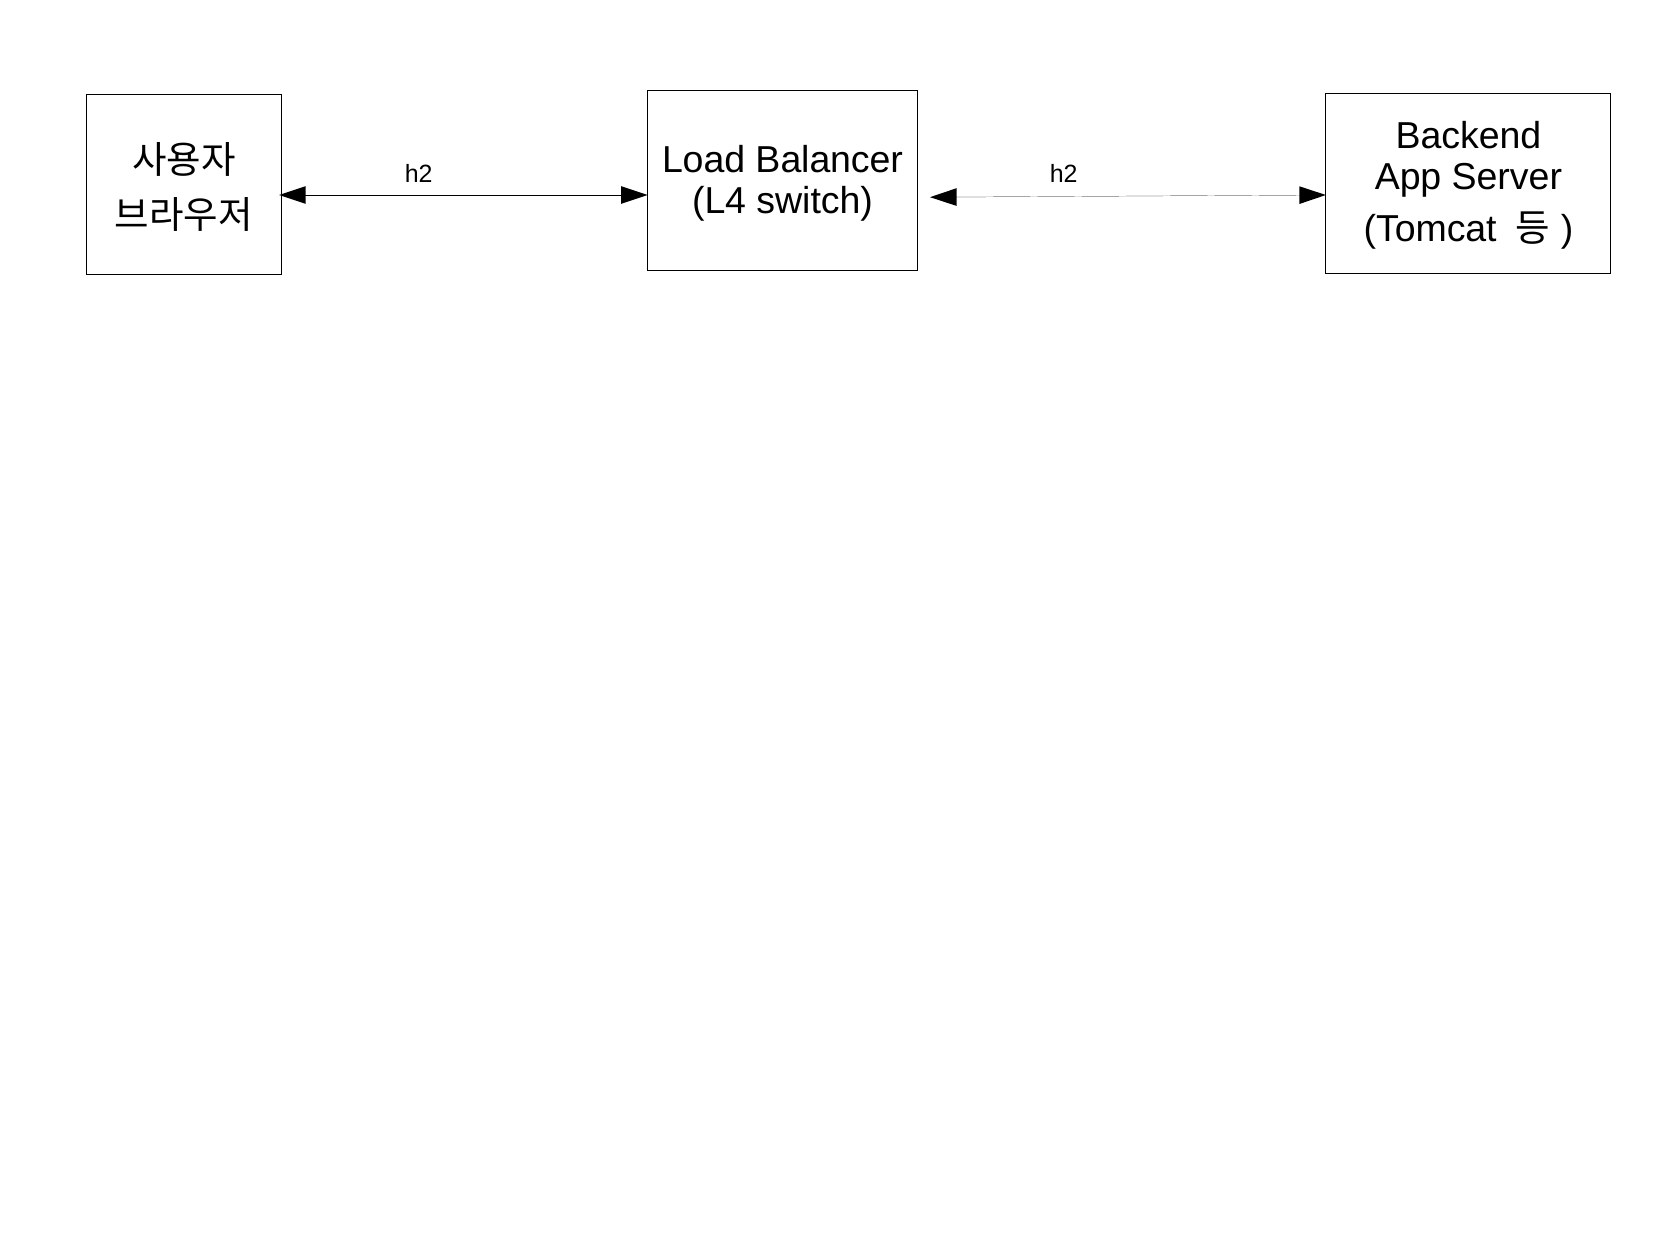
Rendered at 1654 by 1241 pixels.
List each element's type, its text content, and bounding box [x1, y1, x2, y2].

text_box h2 [1035, 152, 1201, 196]
text_box h2 [390, 152, 556, 195]
text_box Load Balancer (L4 switch) [647, 90, 918, 271]
text_box Backend App Server (Tomcat 등) [1325, 93, 1611, 274]
text_box 사용자 브라우저 [86, 94, 282, 275]
